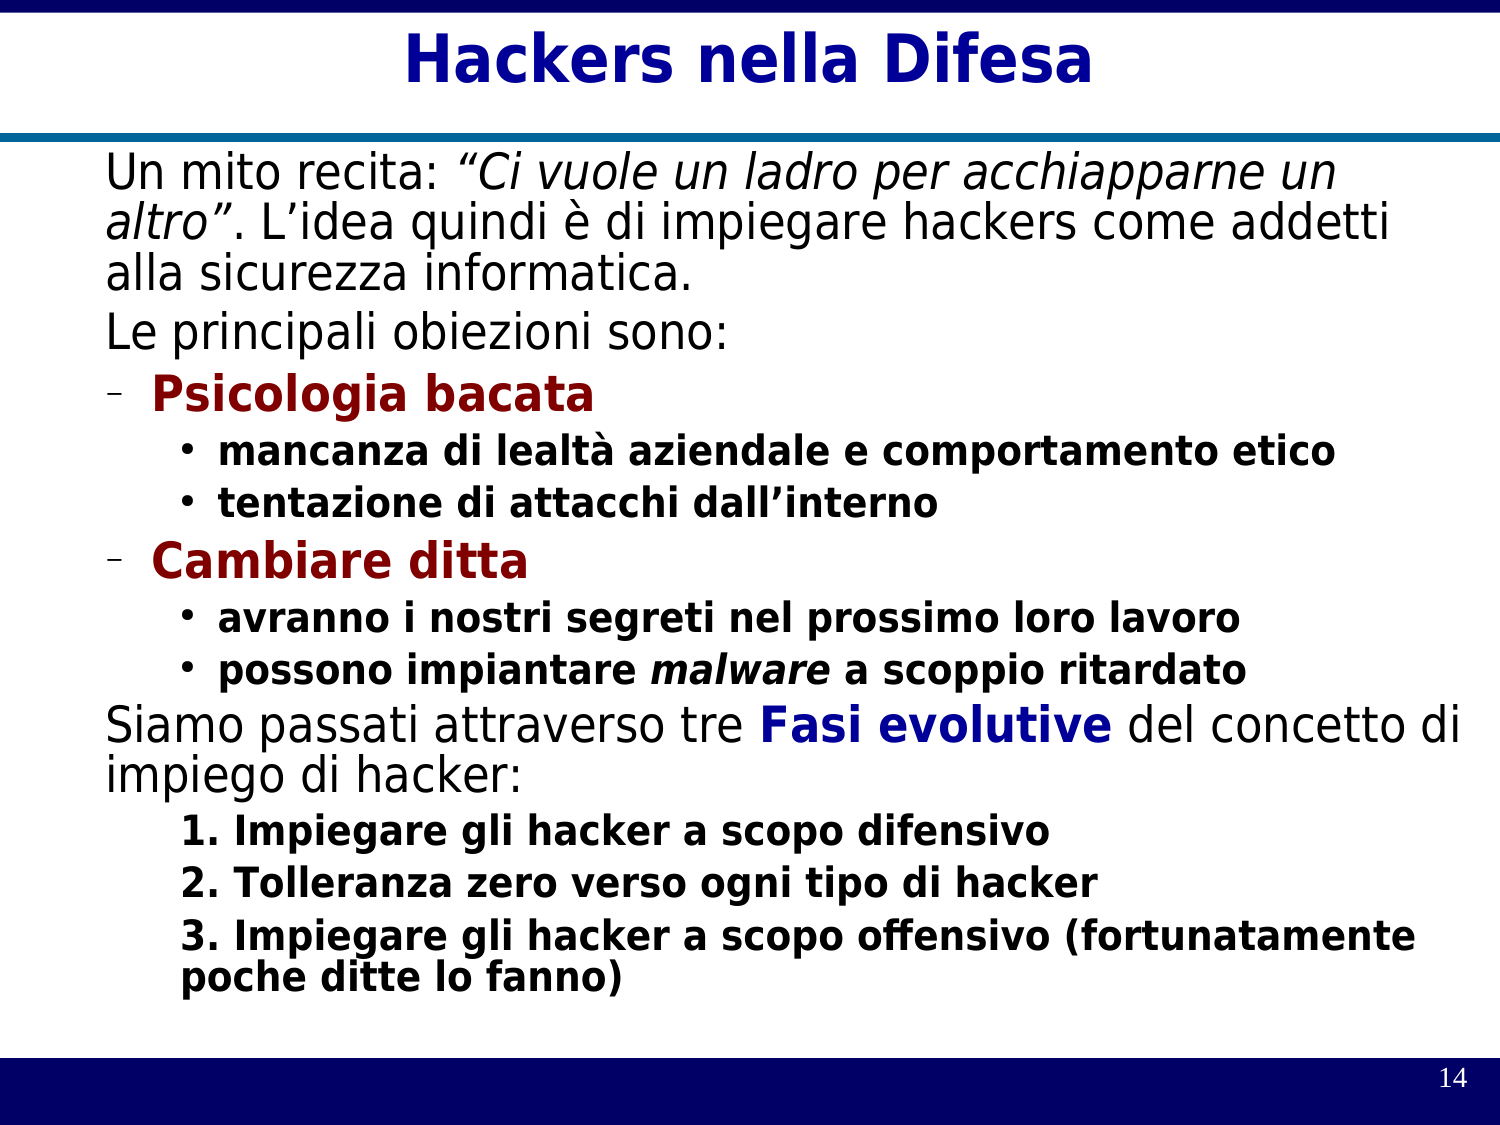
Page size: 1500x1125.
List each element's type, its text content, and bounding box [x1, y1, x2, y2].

list Un mito recita: “Ci vuole un ladro per acchiapparne un altro”. L’idea quindi è di impiegare hackers come addetti alla sicurezza informatica. Le principali obiezioni sono: Psicologia bacata mancanza di lealtà aziendale e comportamento etico tentazione di attacchi dall’interno Cambiare ditta avranno i nostri segreti nel prossimo loro lavoro possono impiantare malware a scoppio ritardato Siamo passati attraverso tre Fasi evolutive del concetto di impiego di hacker: Impiegare gli hacker a scopo difensivo Tolleranza zero verso ogni tipo di hacker Impiegare gli hacker a scopo offensivo (fortunatamente poche ditte lo fanno) [30, 149, 1471, 1061]
title Hackers nella Difesa [30, 0, 1471, 126]
